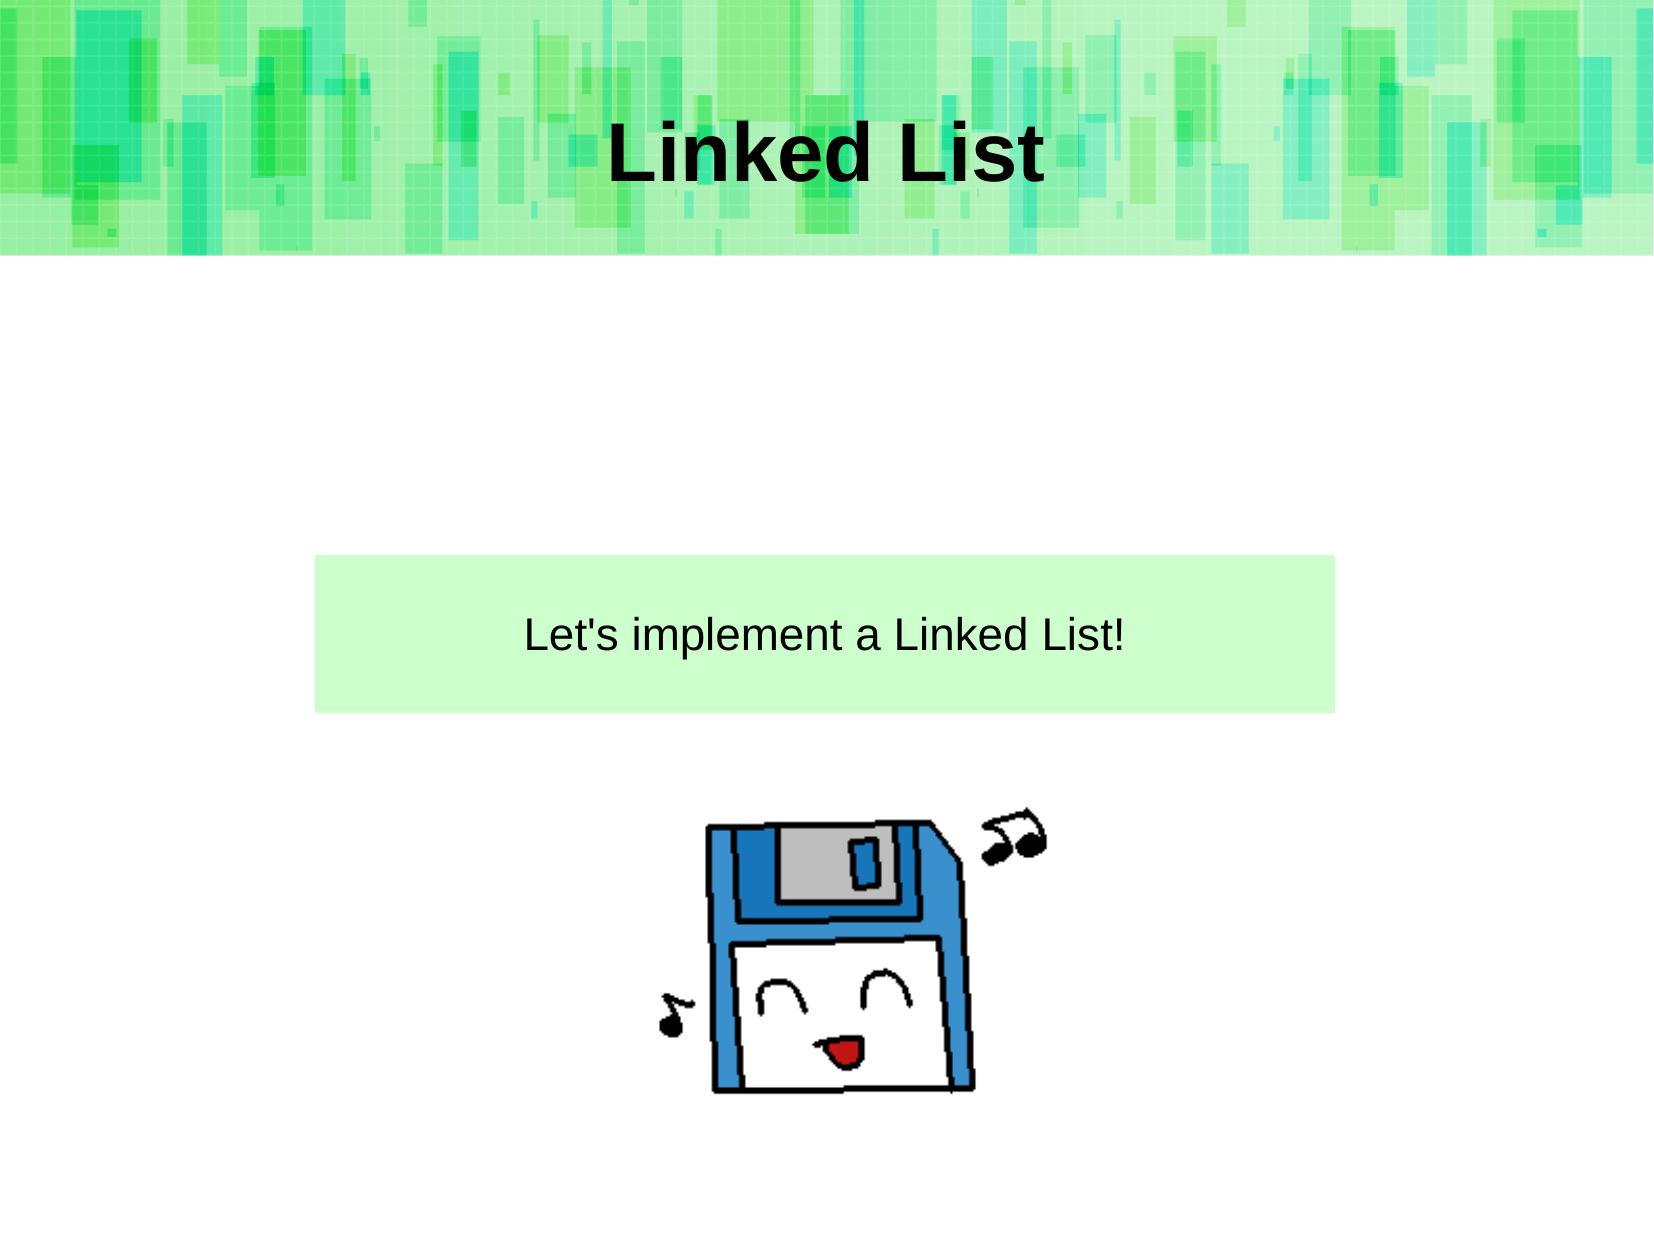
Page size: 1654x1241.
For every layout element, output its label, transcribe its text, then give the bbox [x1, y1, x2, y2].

picture [0, 0, 1654, 1241]
title Linked List [82, 49, 1571, 257]
text_box Let's implement a Linked List! [315, 555, 1336, 714]
